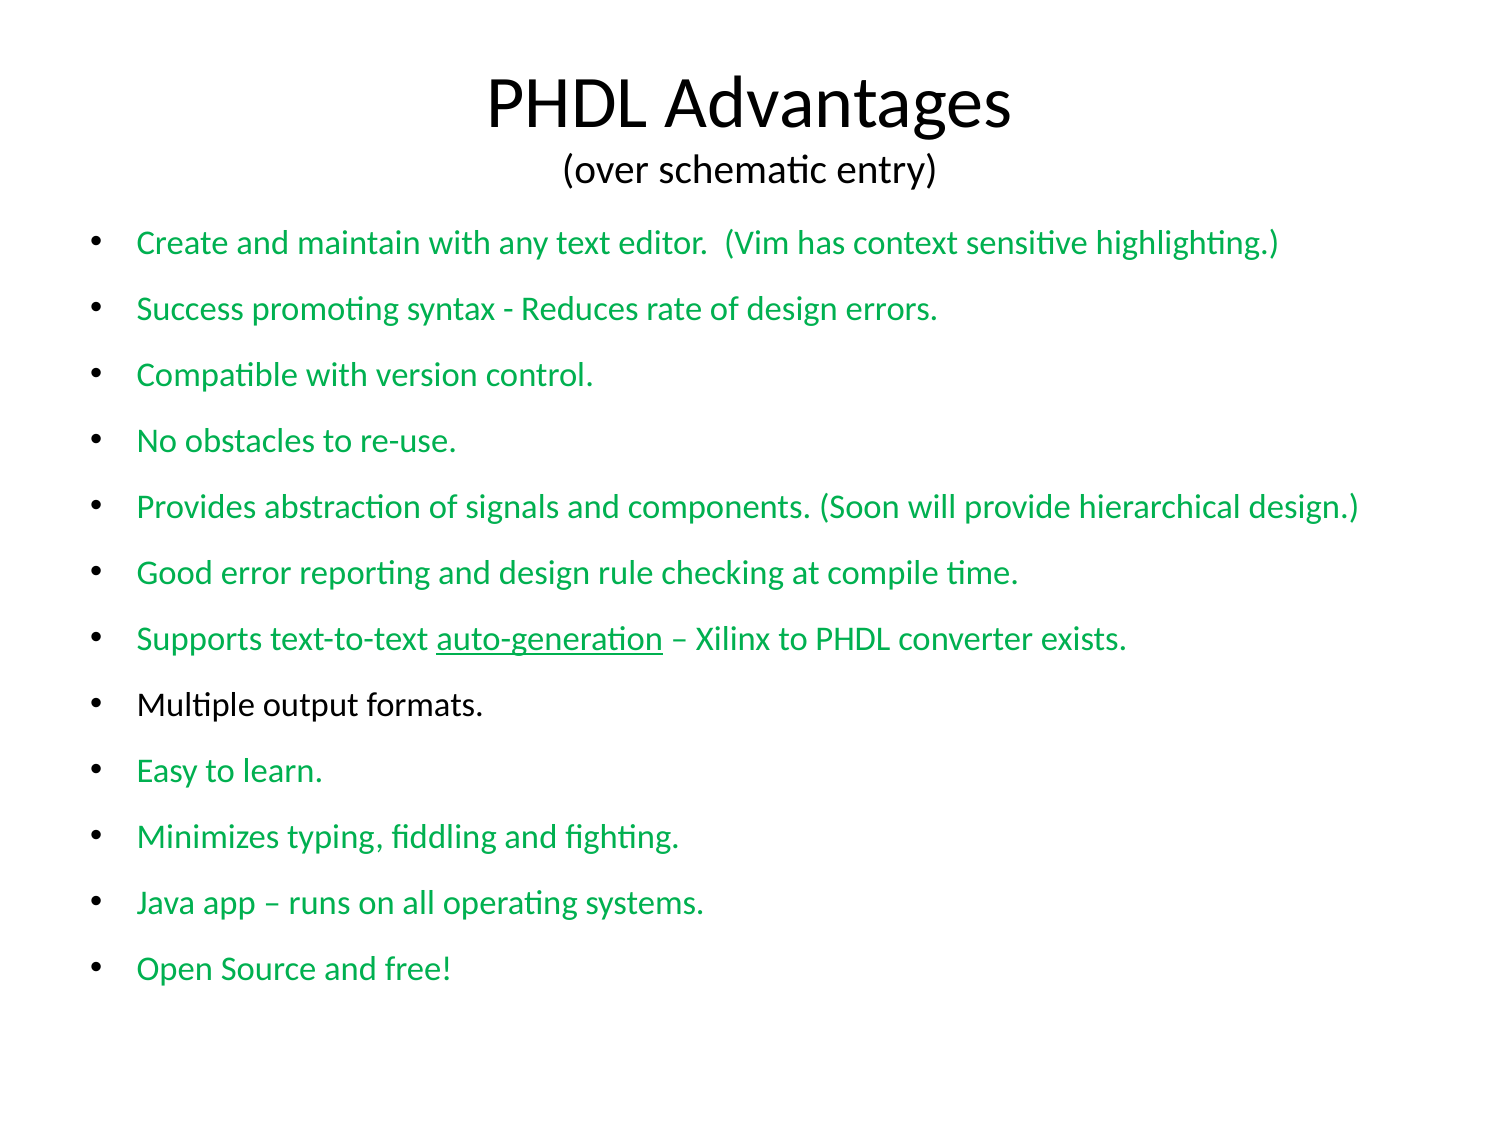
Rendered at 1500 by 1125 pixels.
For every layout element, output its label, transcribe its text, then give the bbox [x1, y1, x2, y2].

list Create and maintain with any text editor. (Vim has context sensitive highlighting.) Success promoting syntax - Reduces rate of design errors. Compatible with version control. No obstacles to re-use. Provides abstraction of signals and components. (Soon will provide hierarchical design.) Good error reporting and design rule checking at compile time. Supports text-to-text auto-generation – Xilinx to PHDL converter exists. Multiple output formats. Easy to learn. Minimizes typing, fiddling and fighting. Java app – runs on all operating systems. Open Source and free! [75, 212, 1425, 1005]
title PHDL Advantages (over schematic entry) [75, 45, 1425, 200]
